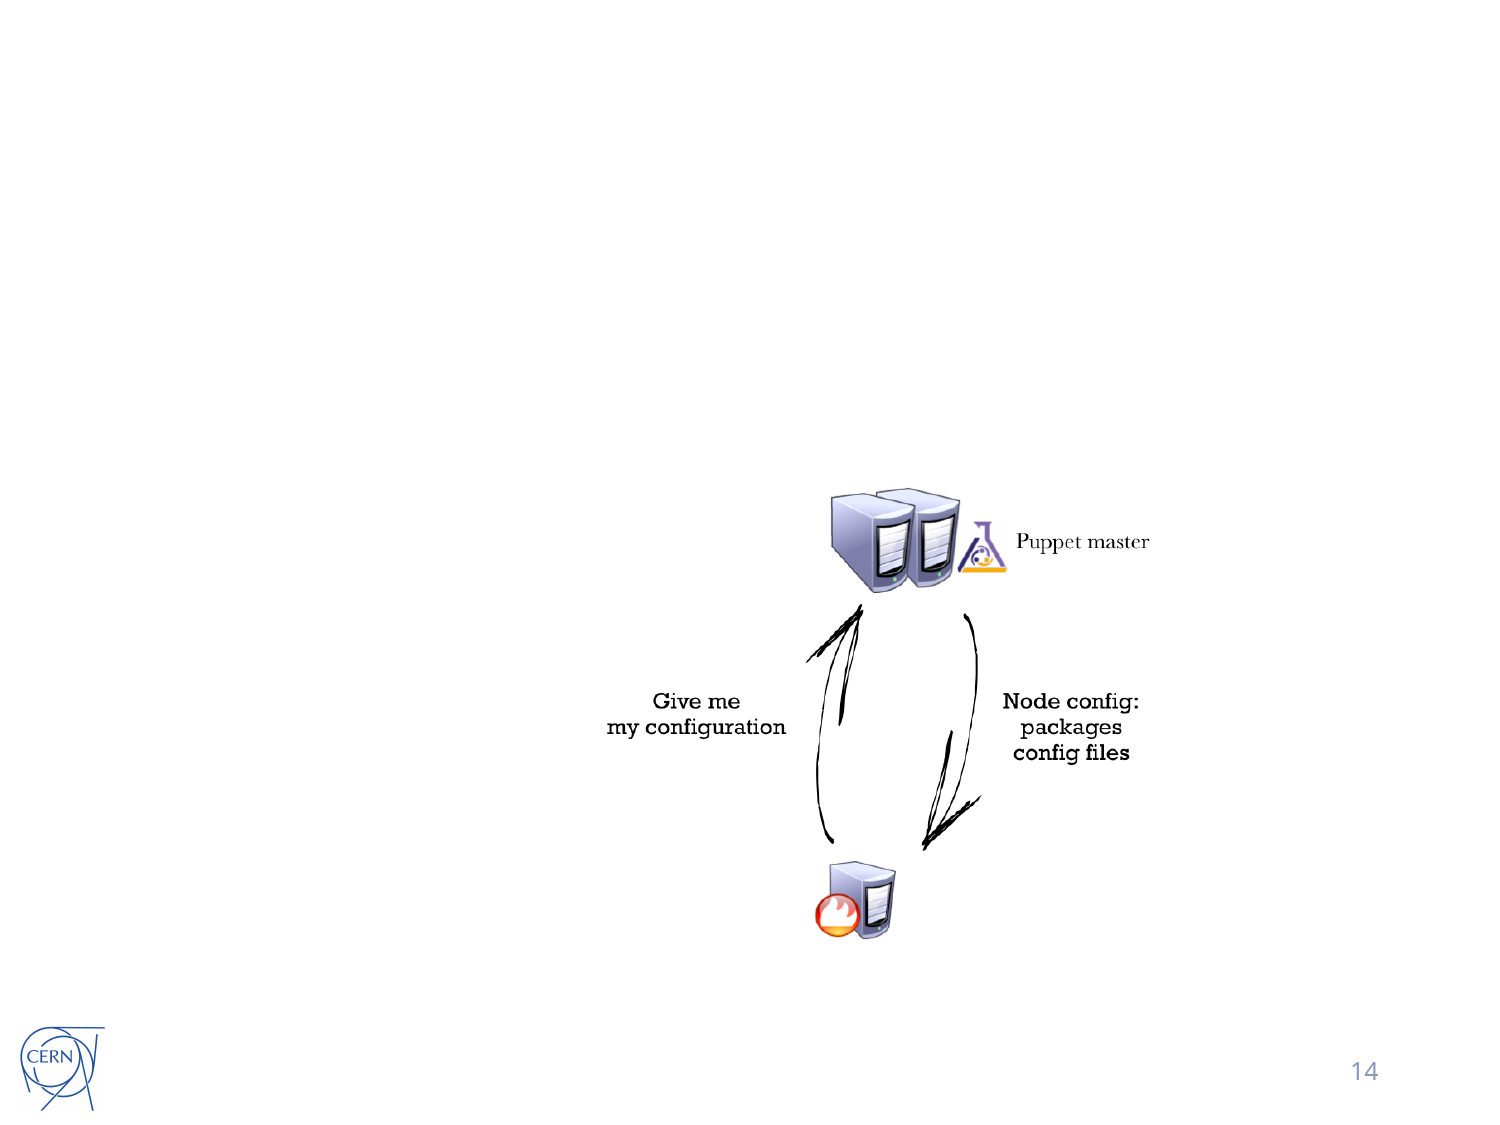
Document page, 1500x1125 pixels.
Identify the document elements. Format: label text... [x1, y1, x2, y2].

slide_number <number> [1342, 1051, 1425, 1095]
picture [18, 1025, 106, 1112]
picture [573, 465, 1183, 962]
